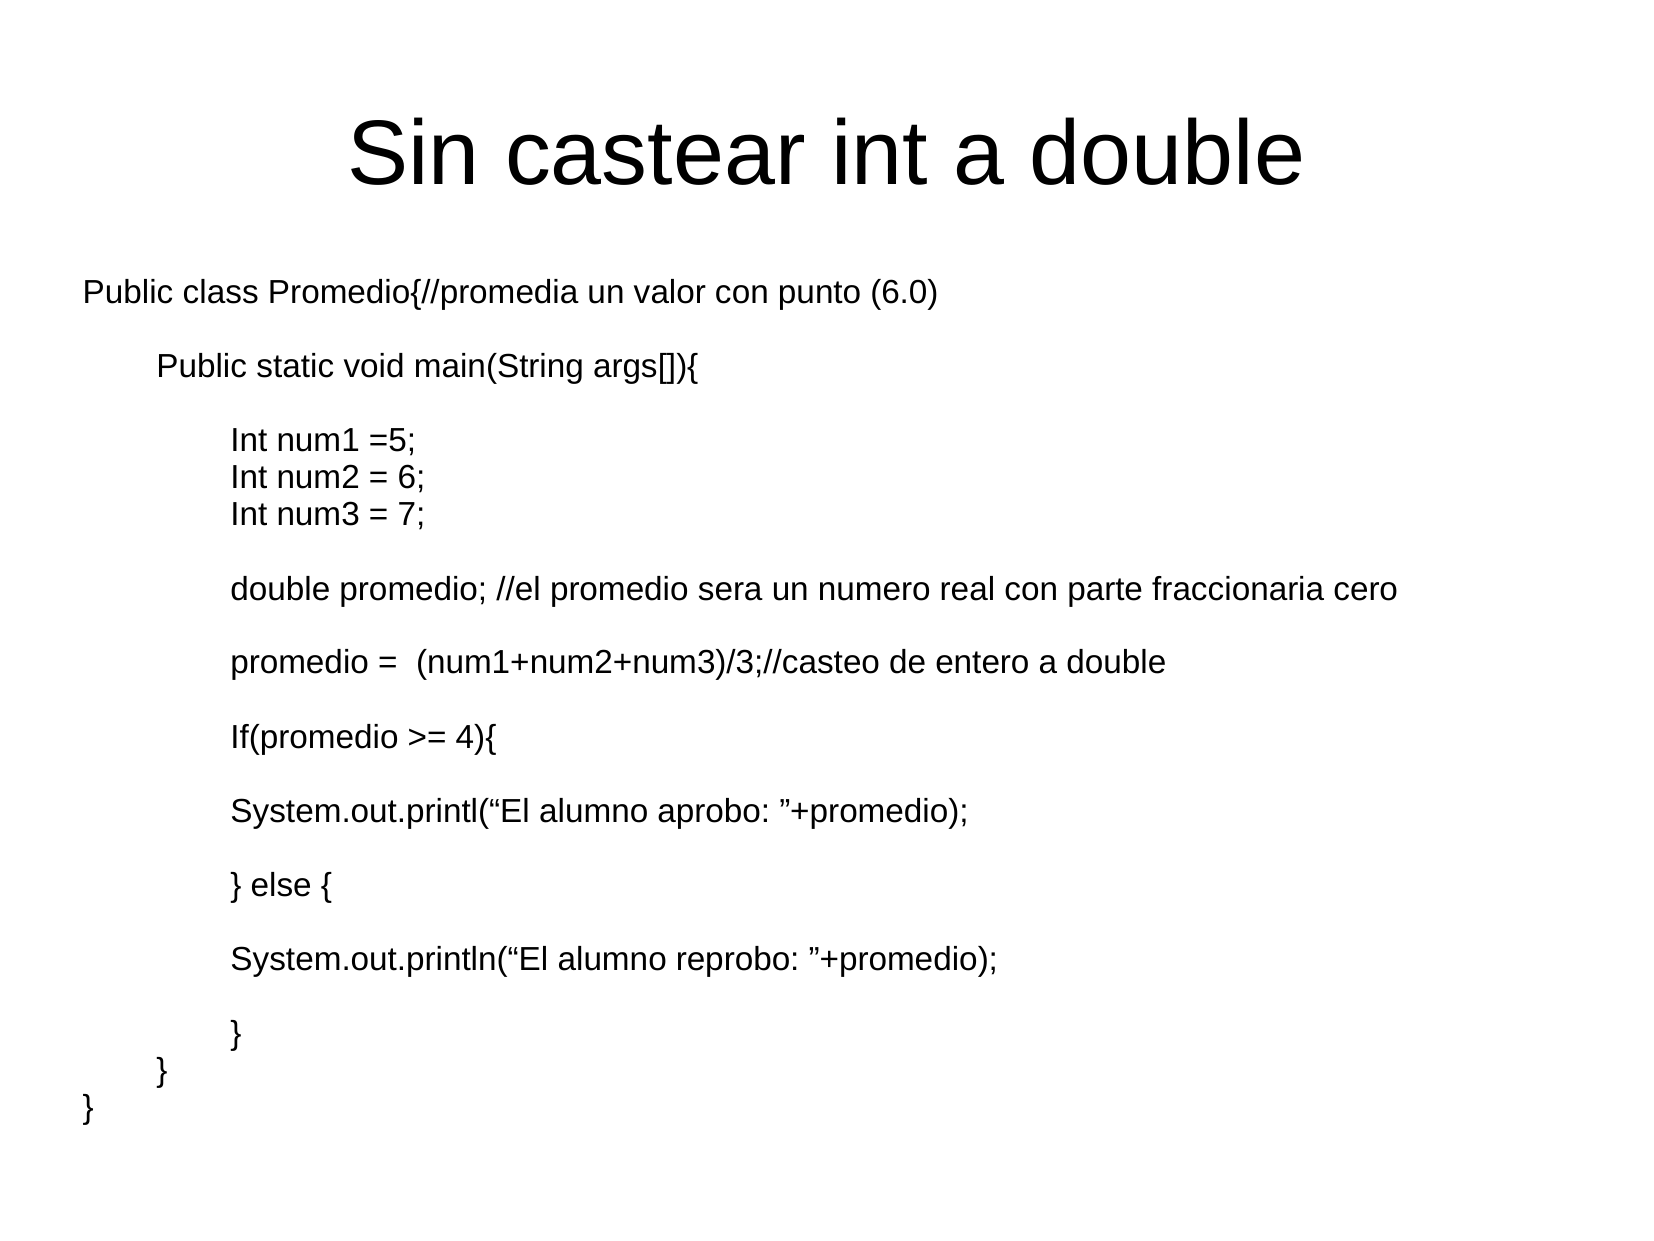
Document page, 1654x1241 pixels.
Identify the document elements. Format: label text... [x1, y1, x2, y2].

subtitle Public class Promedio{//promedia un valor con punto (6.0) Public static void main(String args[]){ Int num1 =5; Int num2 = 6; Int num3 = 7; double promedio; //el promedio sera un numero real con parte fraccionaria cero promedio = (num1+num2+num3)/3;//casteo de entero a double If(promedio >= 4){ System.out.printl(“El alumno aprobo: ”+promedio); } else { System.out.println(“El alumno reprobo: ”+promedio); } } } [82, 270, 1571, 1129]
title Sin castear int a double [82, 49, 1571, 257]
